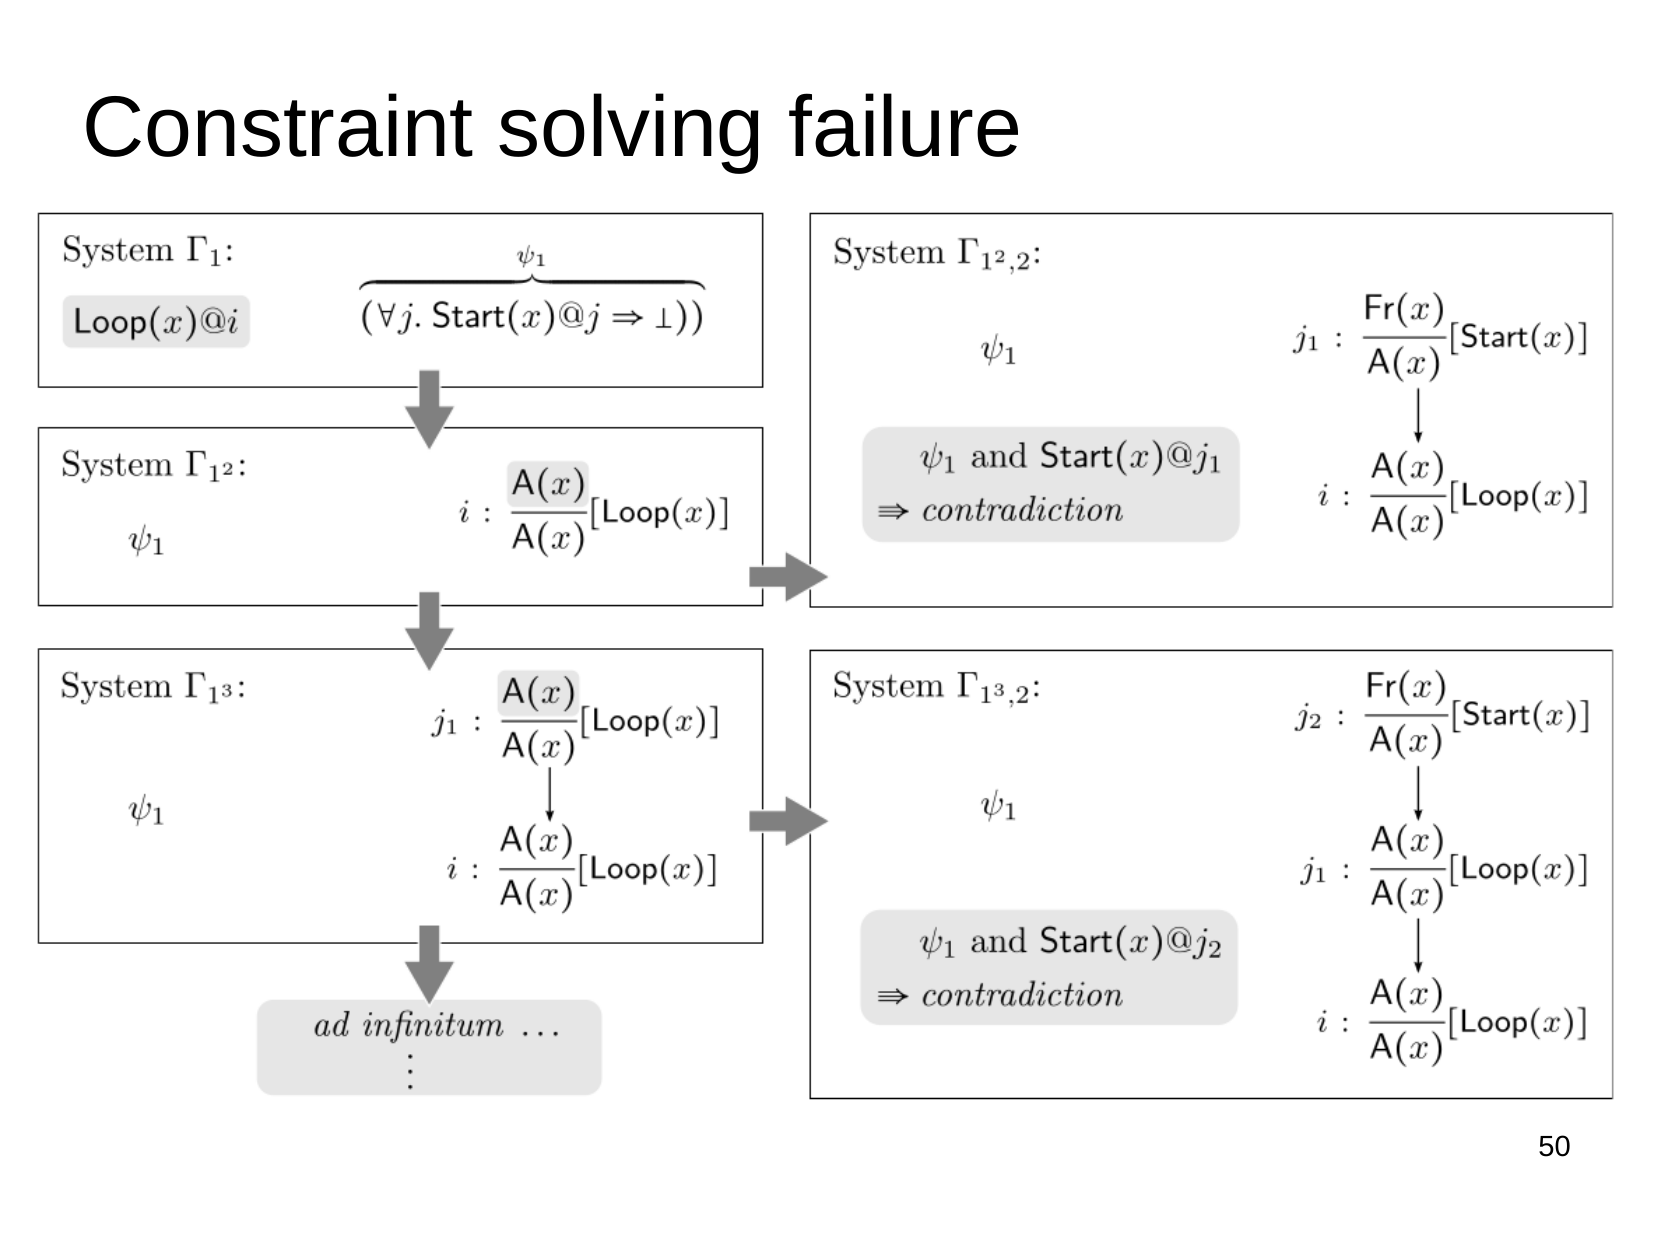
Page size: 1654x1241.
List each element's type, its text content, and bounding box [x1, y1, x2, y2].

picture [24, 206, 1622, 1105]
title Constraint solving failure [82, 49, 1571, 204]
